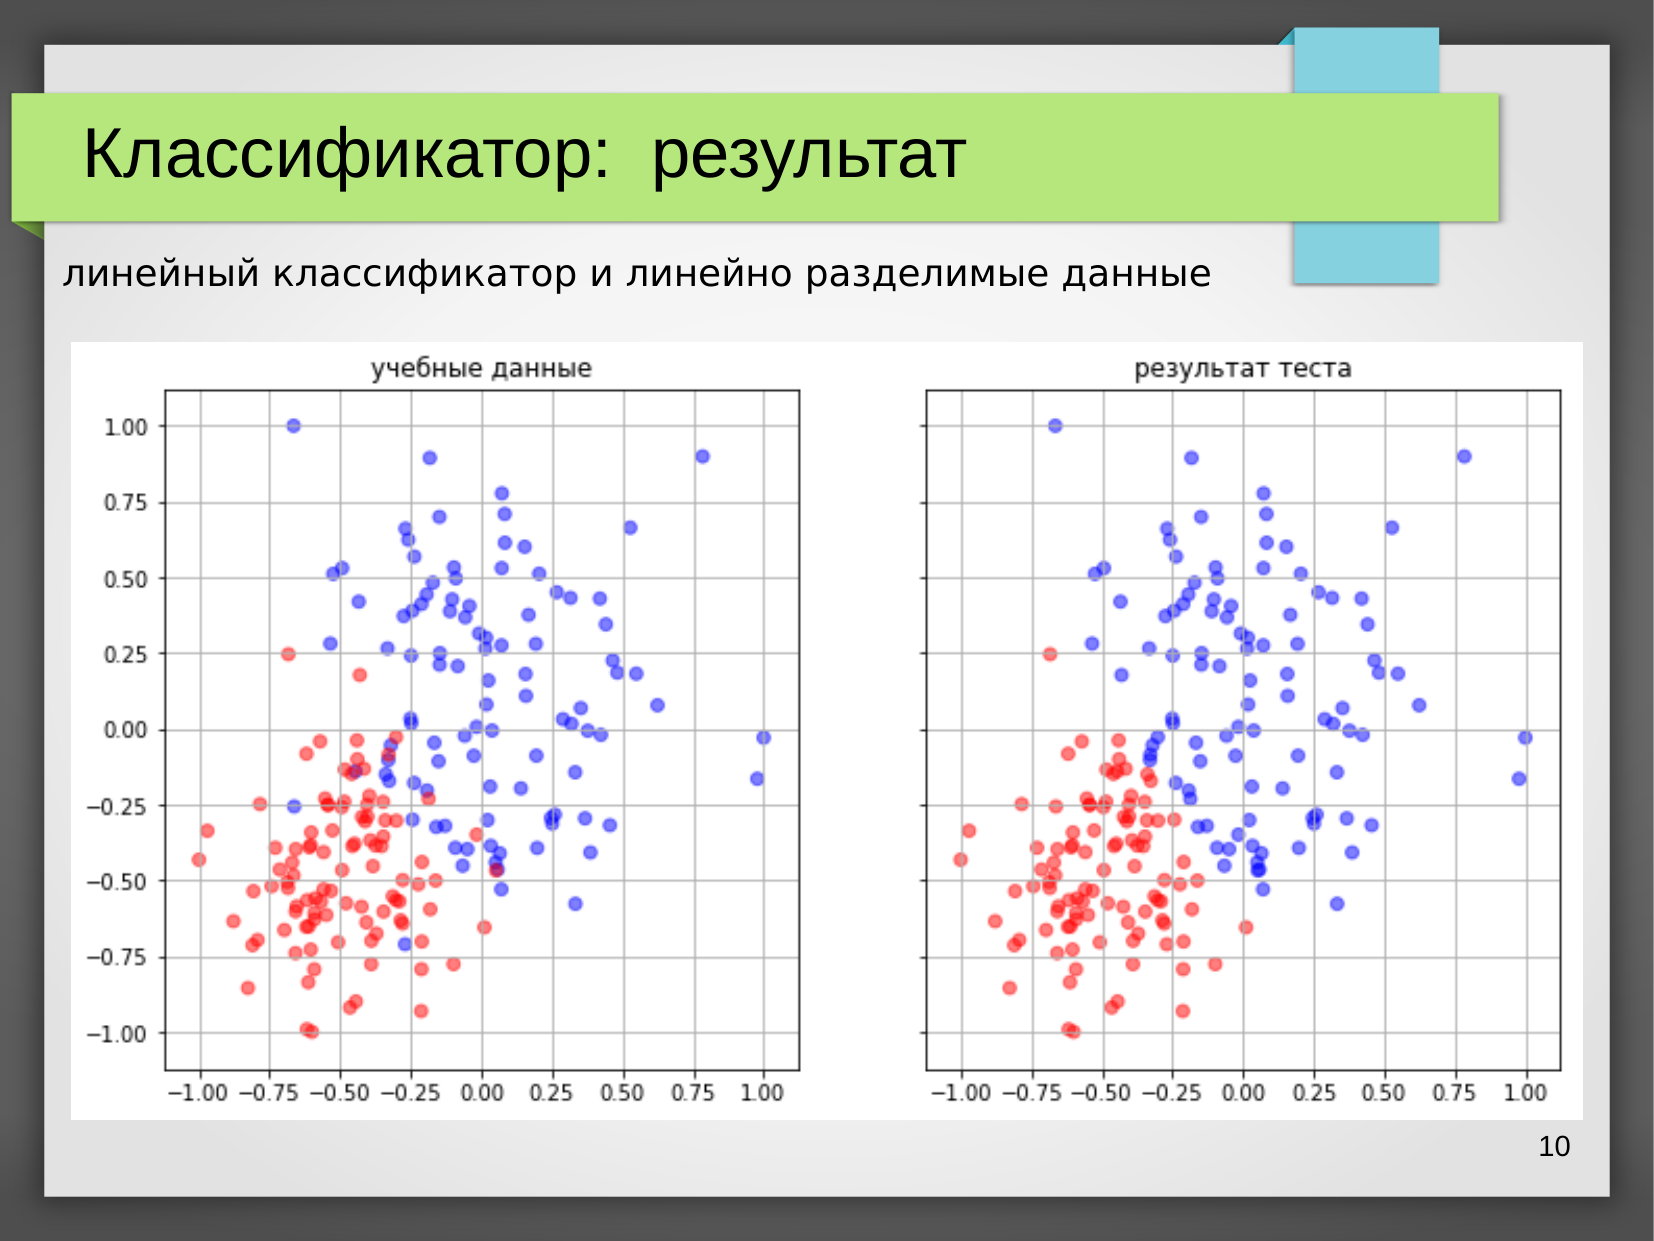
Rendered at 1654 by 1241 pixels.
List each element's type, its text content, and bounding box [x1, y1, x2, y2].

text_box линейный классификатор и линейно разделимые данные [47, 244, 1536, 308]
title Классификатор: результат [82, 49, 1571, 257]
picture [0, 0, 1654, 1241]
